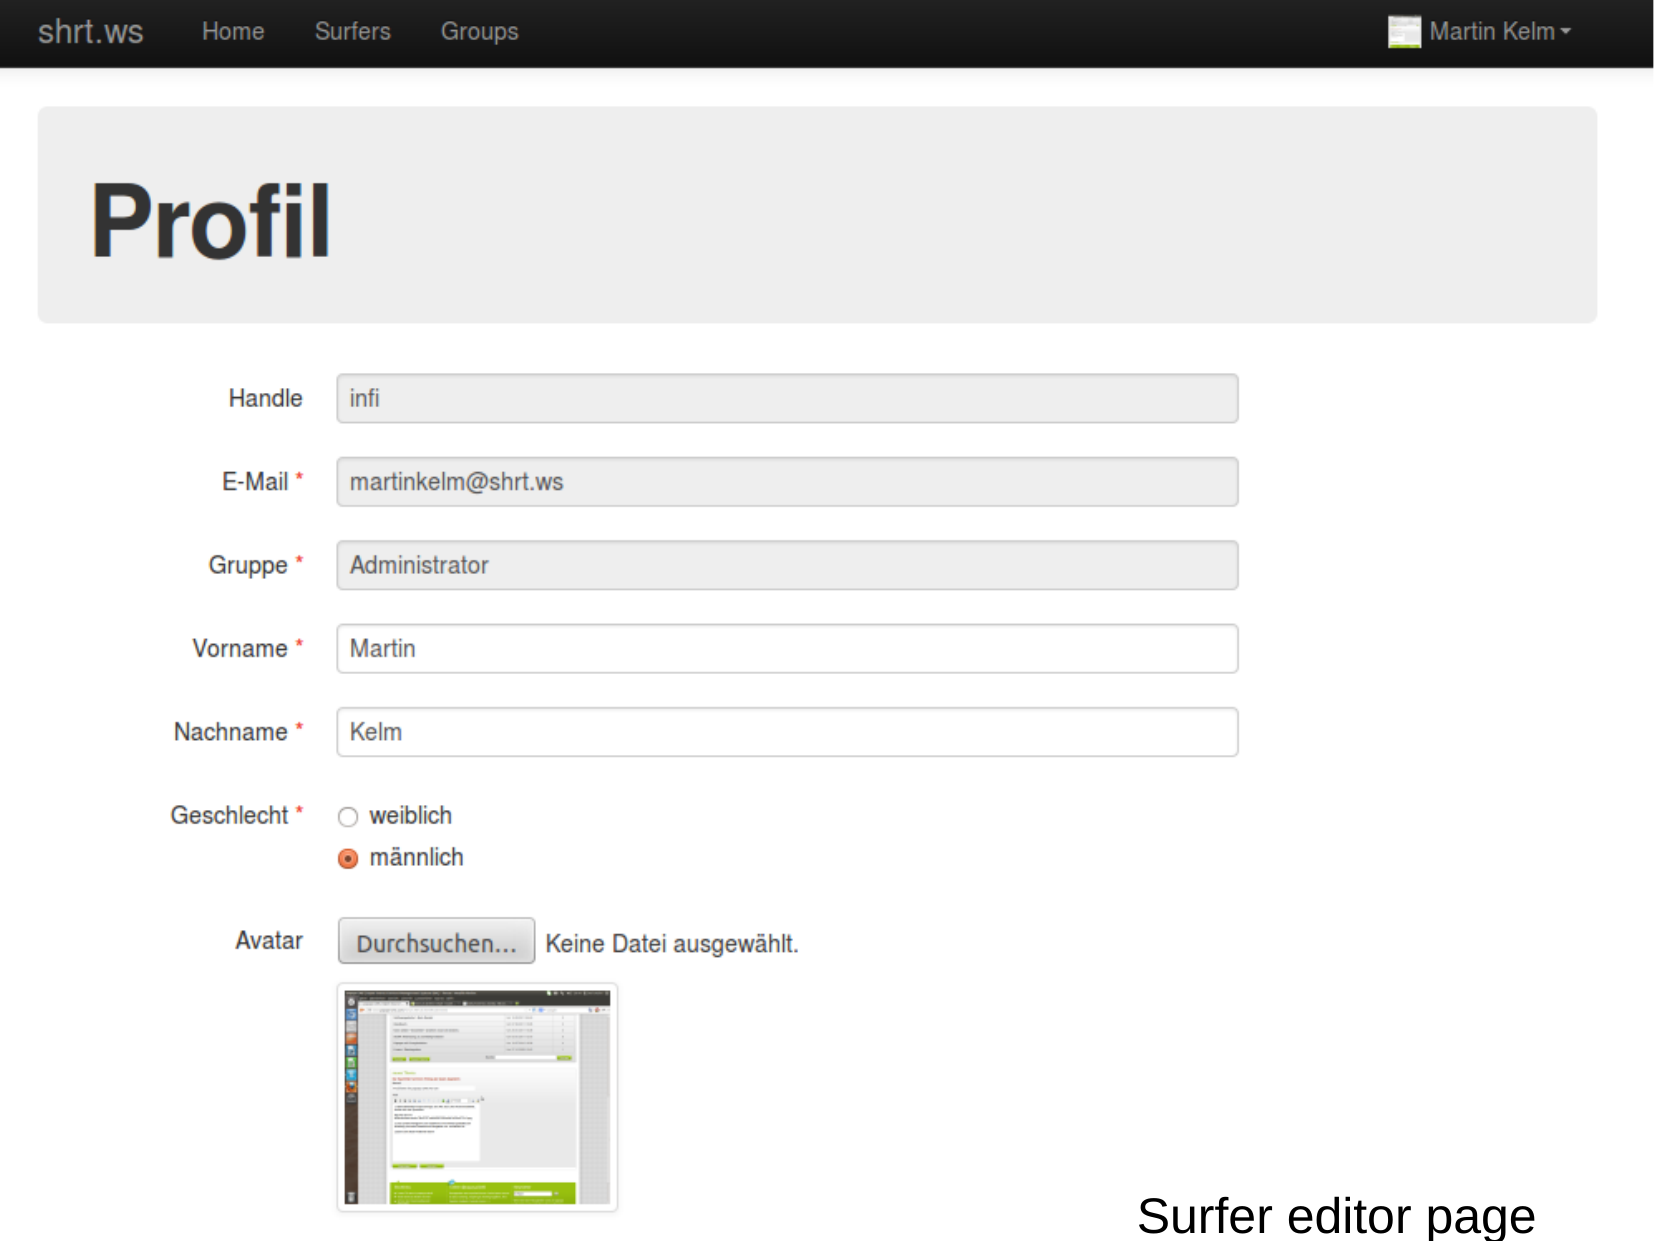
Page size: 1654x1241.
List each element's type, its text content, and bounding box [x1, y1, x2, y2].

text_box Surfer editor page [1122, 1181, 1552, 1241]
picture [0, 0, 1654, 1241]
